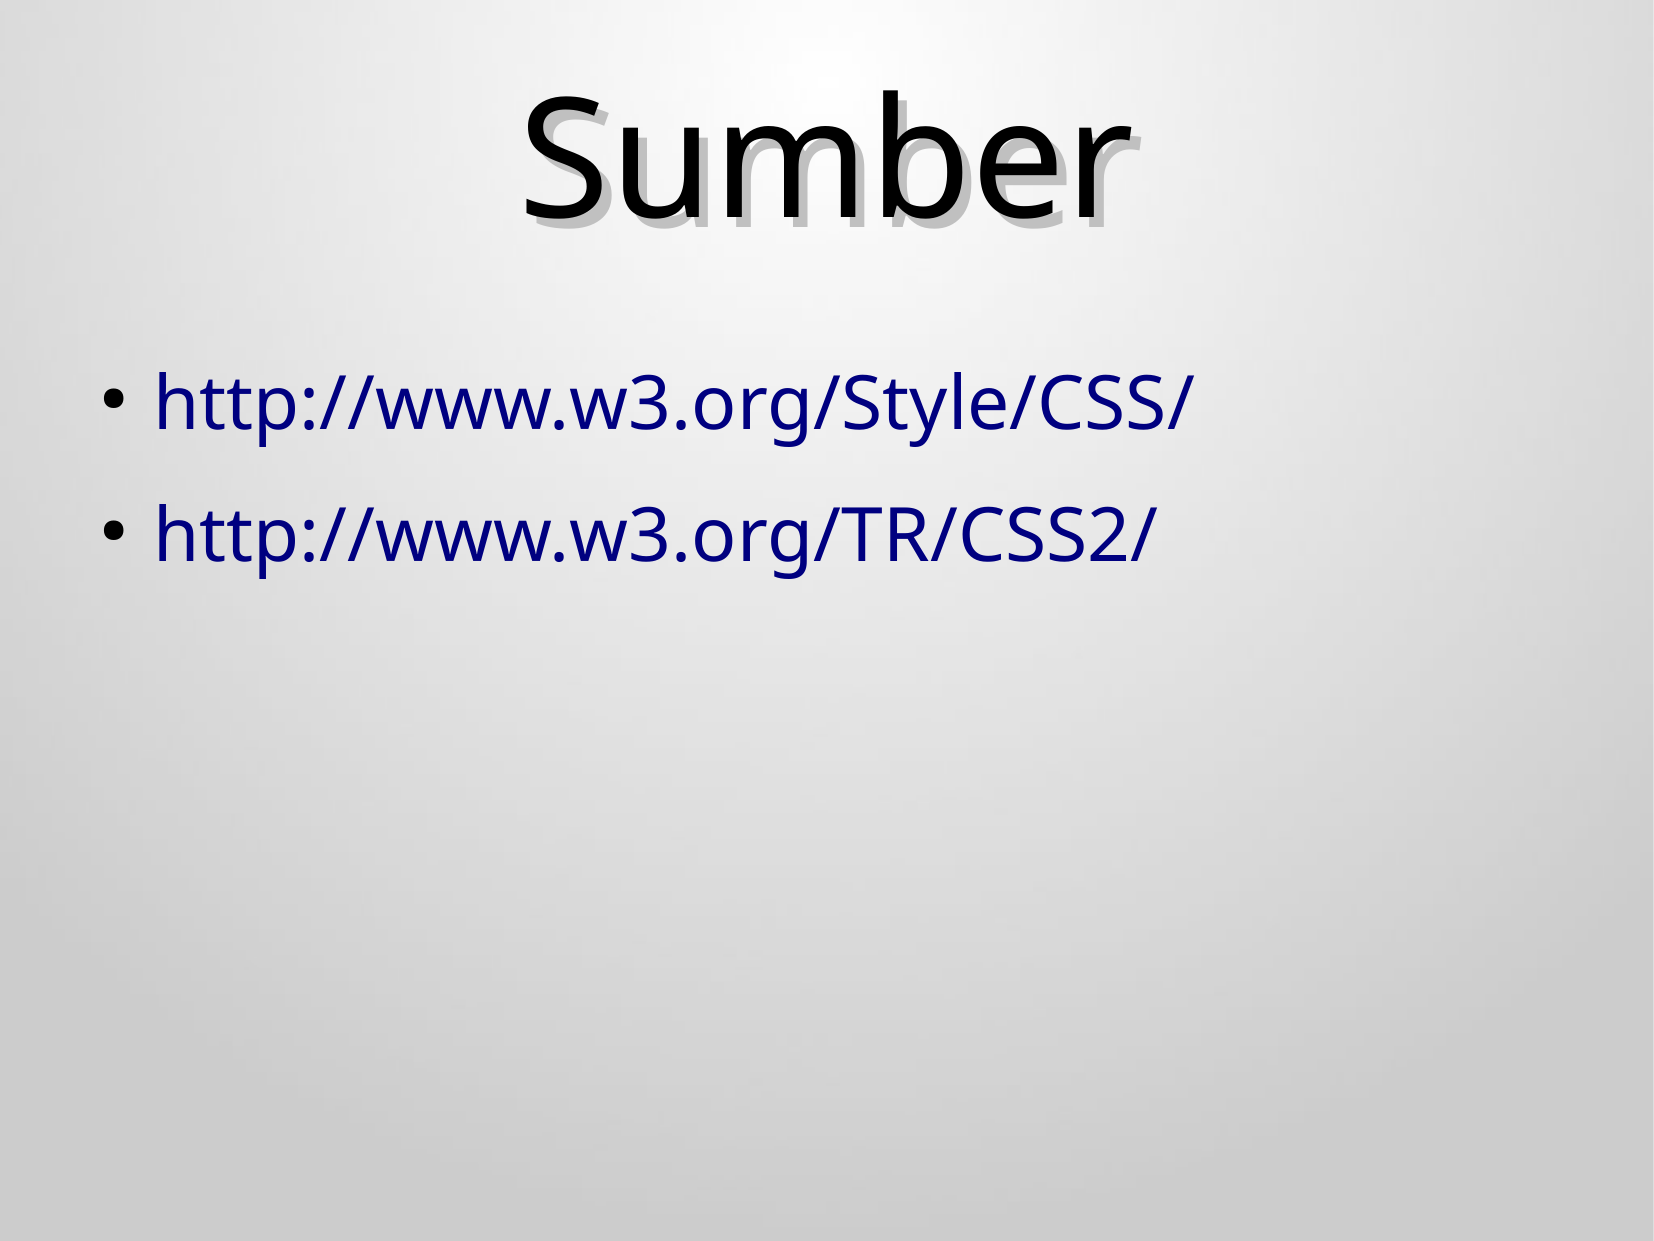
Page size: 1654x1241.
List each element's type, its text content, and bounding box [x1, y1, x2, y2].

list http://www.w3.org/Style/CSS/ http://www.w3.org/TR/CSS2/ [82, 349, 1571, 1168]
picture [0, 0, 1654, 1241]
title Sumber [82, 49, 1571, 257]
